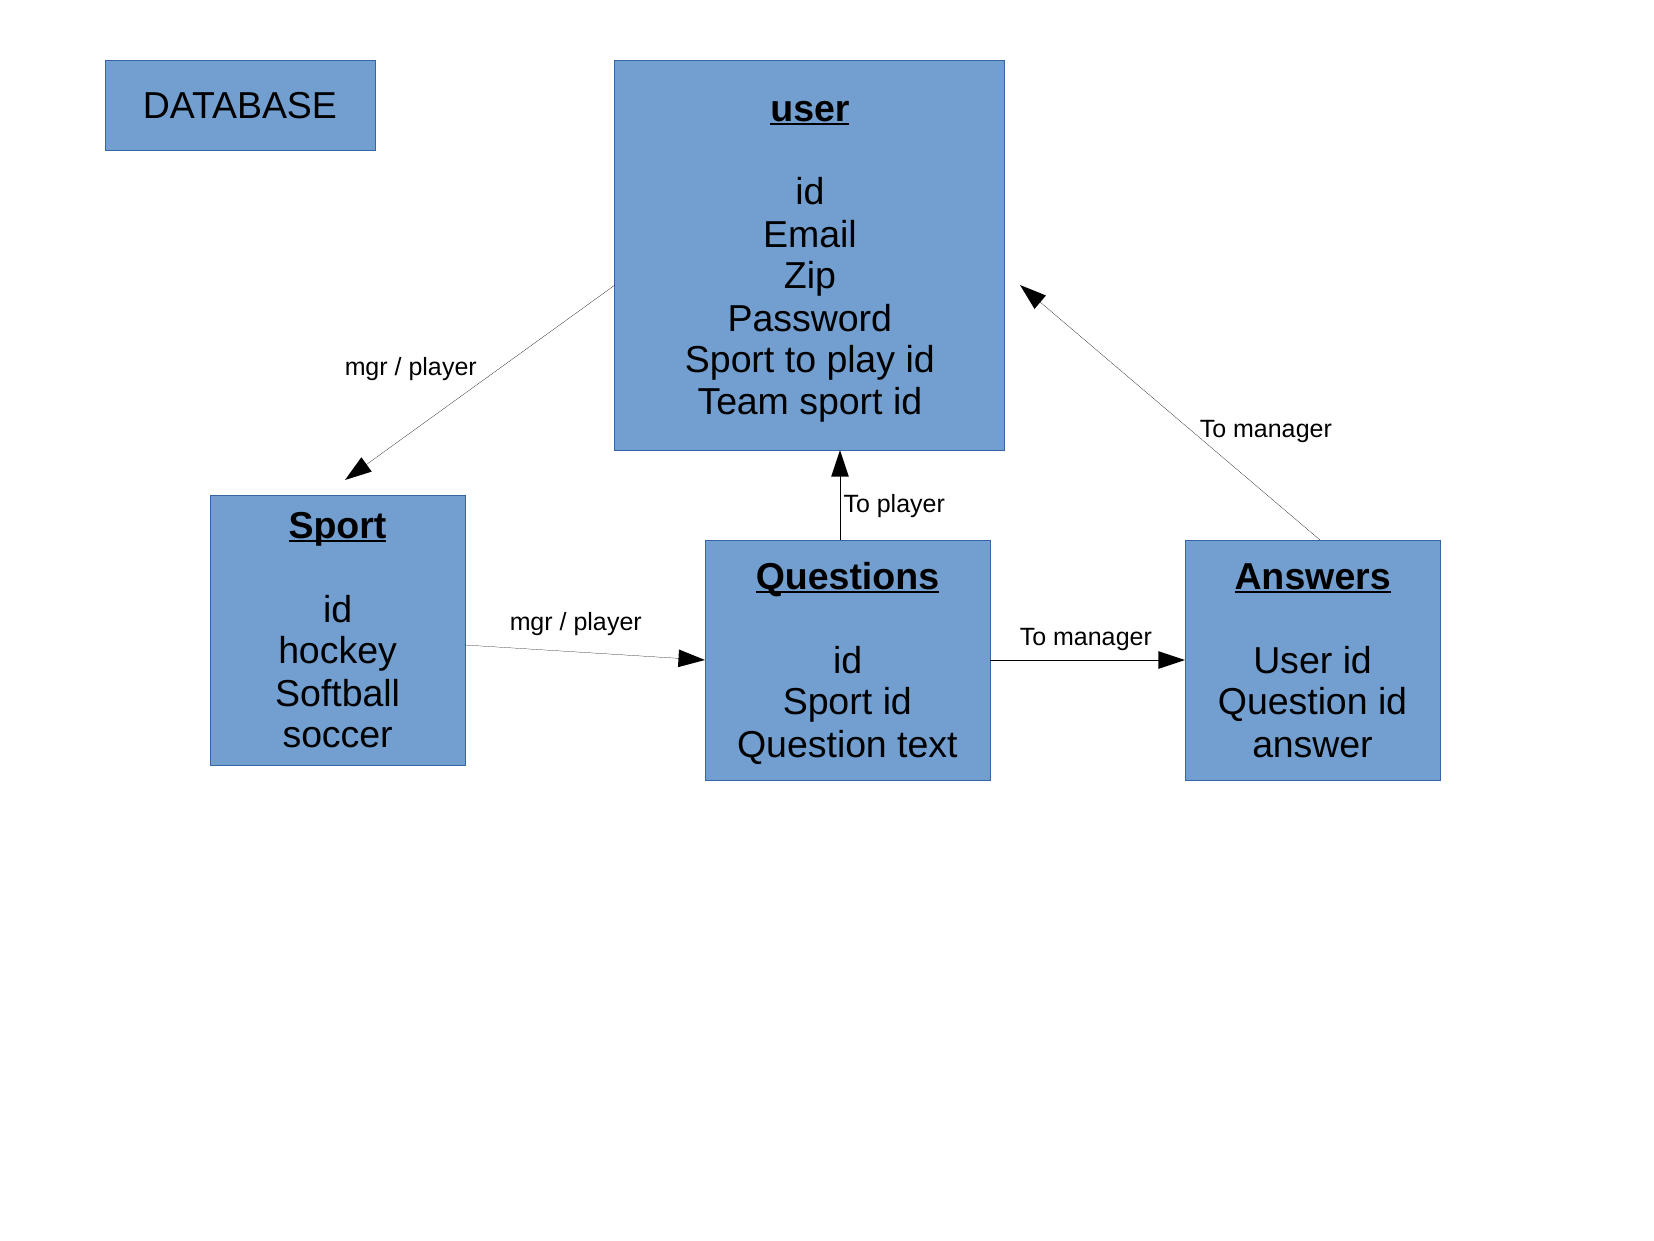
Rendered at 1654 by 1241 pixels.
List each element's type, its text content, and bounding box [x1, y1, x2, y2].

text_box Questions id Sport id Question text [705, 540, 991, 781]
text_box Answers User id Question id answer [1185, 540, 1441, 781]
text_box To manager [1185, 406, 1411, 451]
text_box Sport id hockey Softball soccer [210, 495, 466, 766]
text_box user id Email Zip Password Sport to play id Team sport id [614, 60, 1005, 451]
text_box To player [828, 481, 961, 526]
text_box To manager [1005, 615, 1171, 659]
text_box mgr / player [495, 600, 661, 659]
text_box mgr / player [330, 345, 496, 404]
text_box DATABASE [105, 60, 376, 151]
